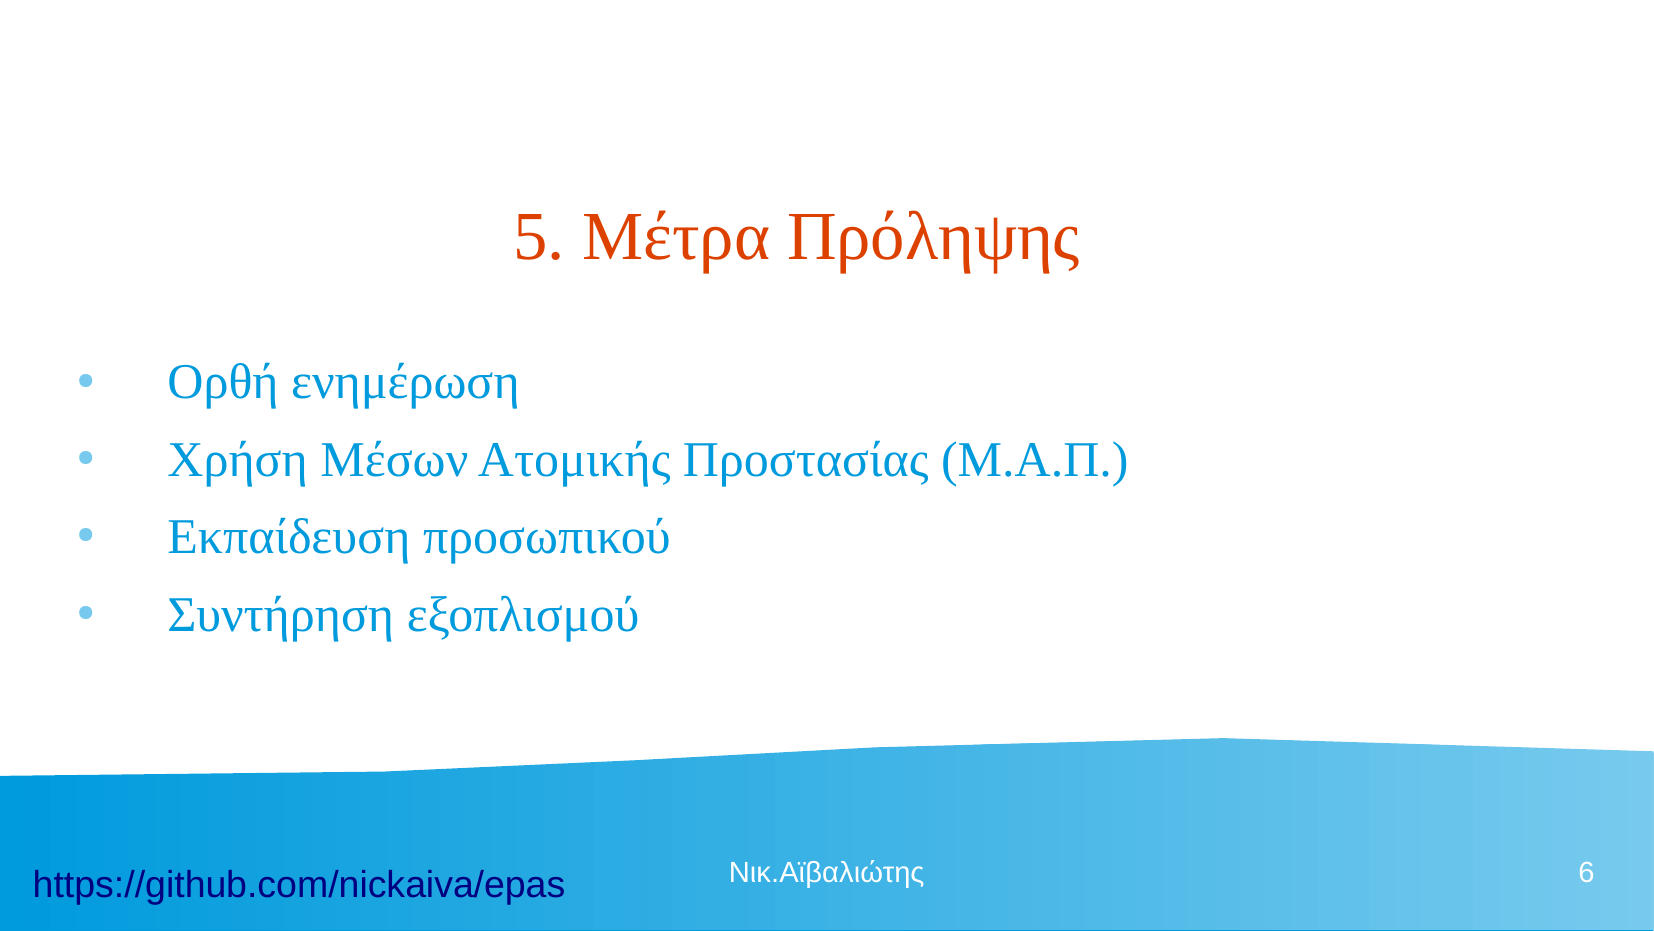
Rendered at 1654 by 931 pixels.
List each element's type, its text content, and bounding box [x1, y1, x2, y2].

list Ορθή ενημέρωση Χρήση Μέσων Ατομικής Προστασίας (Μ.Α.Π.) Εκπαίδευση προσωπικού Συντήρηση εξοπλισμού [59, 354, 1595, 709]
title 5. Μέτρα Πρόληψης [59, 147, 1536, 325]
